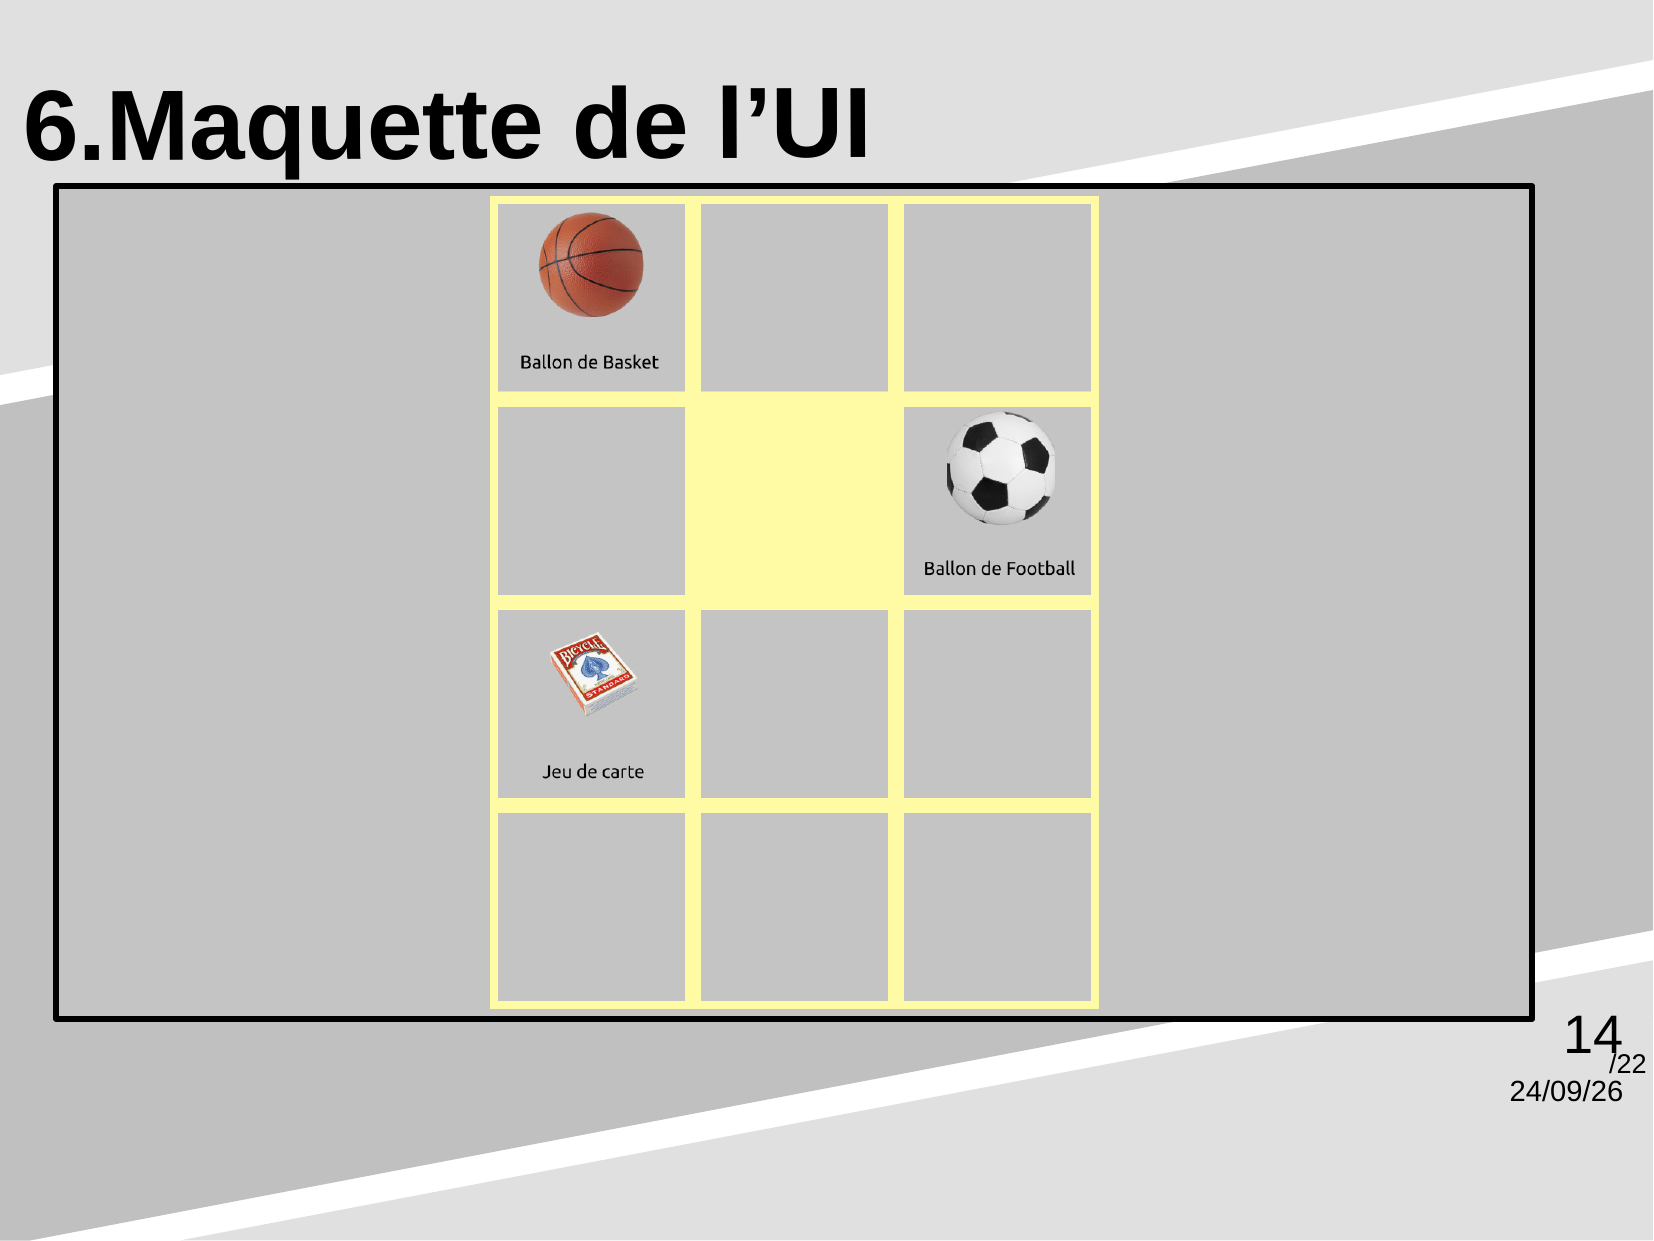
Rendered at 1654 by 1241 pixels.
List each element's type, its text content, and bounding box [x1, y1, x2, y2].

title 6.Maquette de l’UI [22, 16, 1512, 230]
picture [59, 188, 1530, 1017]
text_box /22 [1594, 1041, 1653, 1087]
